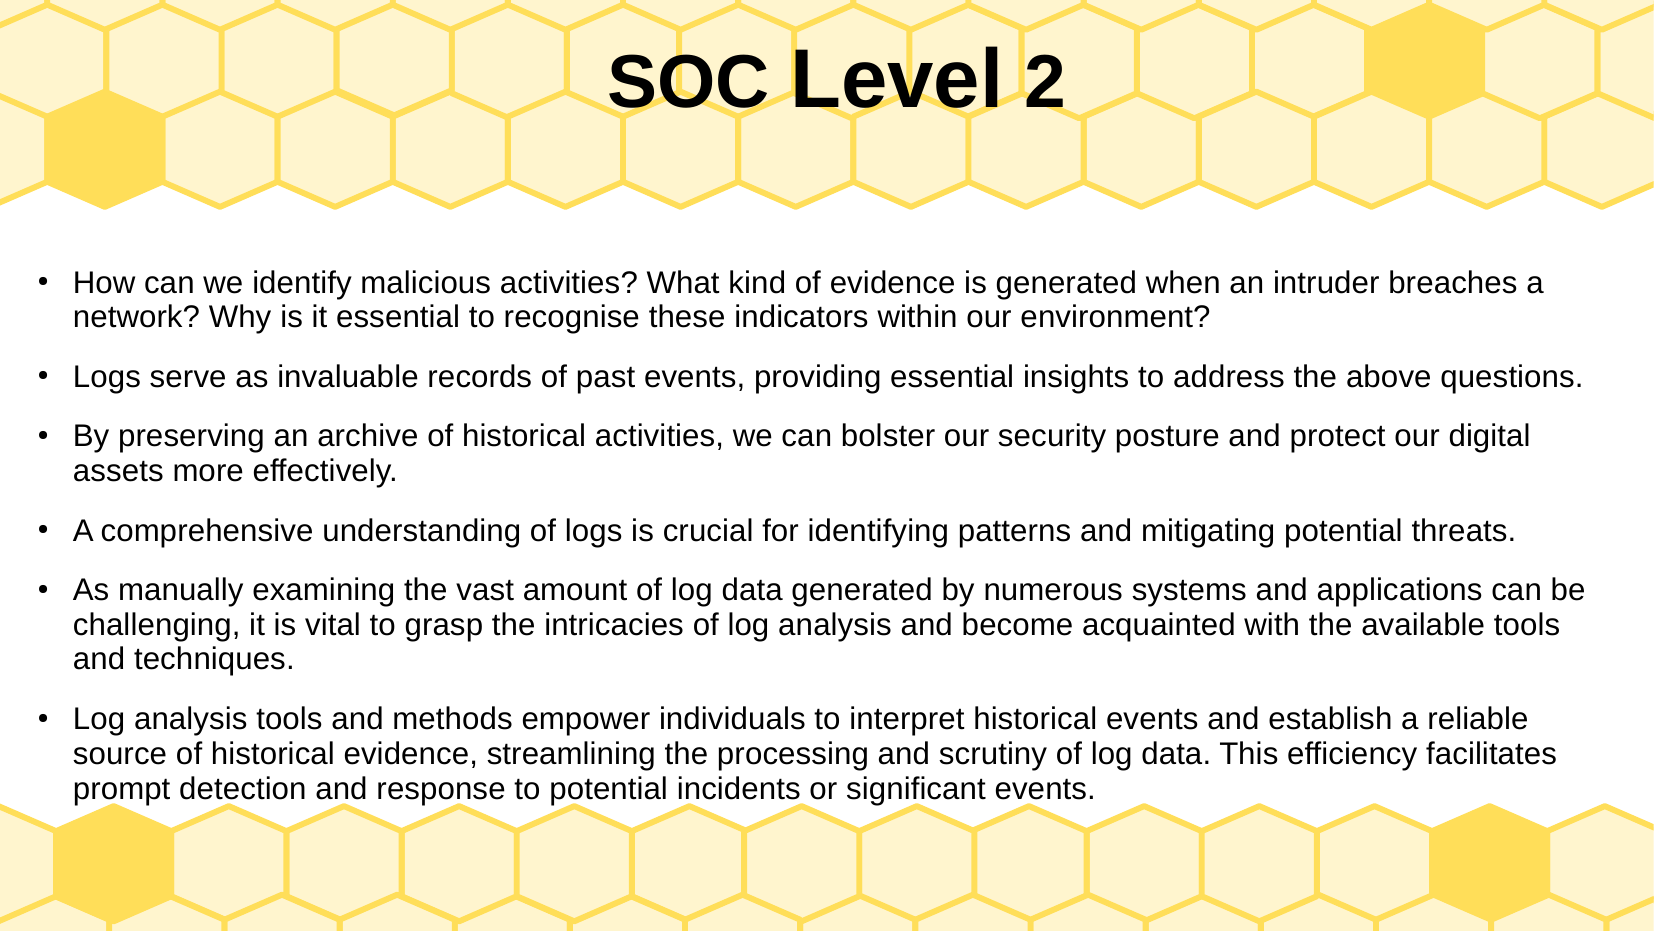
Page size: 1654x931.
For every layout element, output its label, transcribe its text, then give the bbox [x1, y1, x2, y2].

title SOC Level 2 [98, 31, 1576, 188]
subtitle How can we identify malicious activities? What kind of evidence is generated when an intruder breaches a network? Why is it essential to recognise these indicators within our environment? Logs serve as invaluable records of past events, providing essential insights to address the above questions. By preserving an archive of historical activities, we can bolster our security posture and protect our digital assets more effectively. A comprehensive understanding of logs is crucial for identifying patterns and mitigating potential threats. As manually examining the vast amount of log data generated by numerous systems and applications can be challenging, it is vital to grasp the intricacies of log analysis and become acquainted with the available tools and techniques. Log analysis tools and methods empower individuals to interpret historical events and establish a reliable source of historical evidence, streamlining the processing and scrutiny of log data. This efficiency facilitates prompt detection and response to potential incidents or significant events. [37, 264, 1613, 901]
